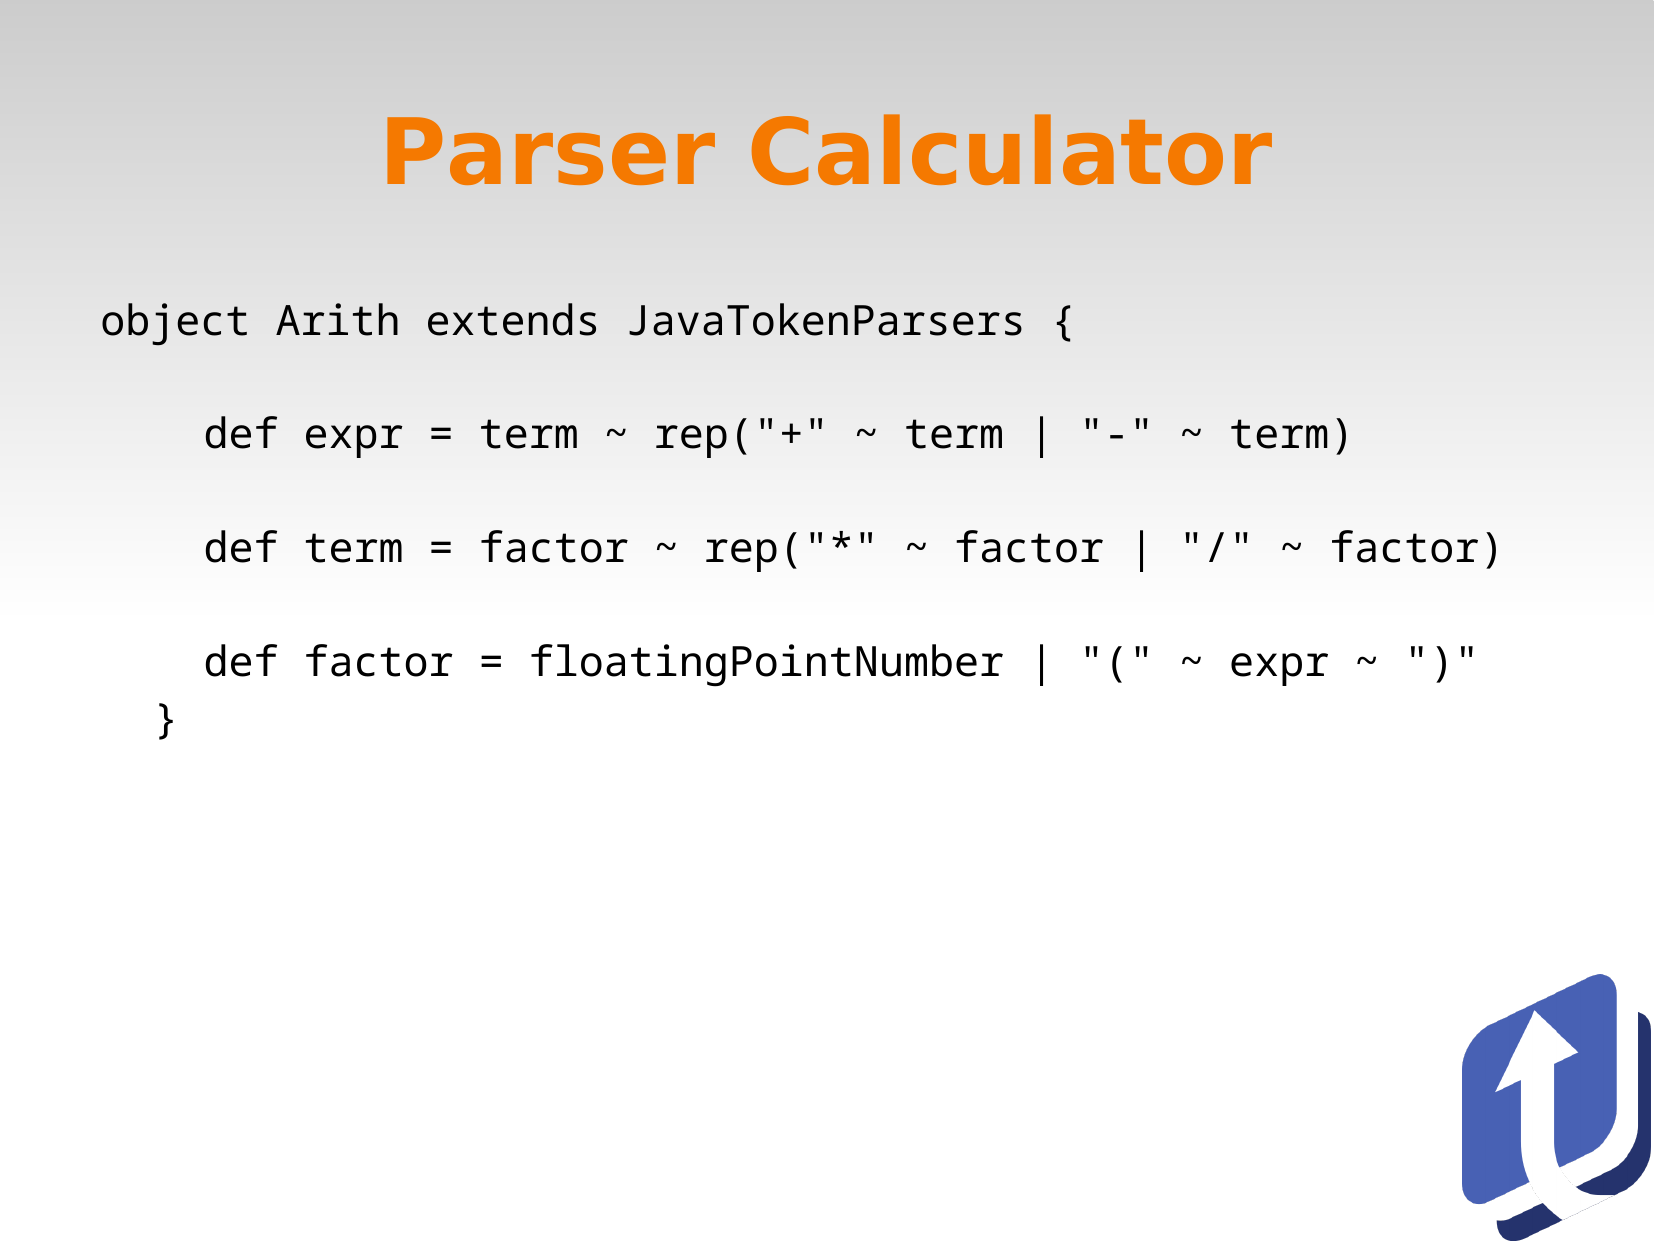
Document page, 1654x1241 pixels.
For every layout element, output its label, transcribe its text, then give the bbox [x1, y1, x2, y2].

title Parser Calculator [82, 56, 1571, 250]
list object Arith extends JavaTokenParsers { def expr = term ~ rep("+" ~ term | "-" ~ term) def term = factor ~ rep("*" ~ factor | "/" ~ factor) def factor = floatingPointNumber | "(" ~ expr ~ ")" } [82, 290, 1571, 1094]
picture [1462, 974, 1651, 1241]
